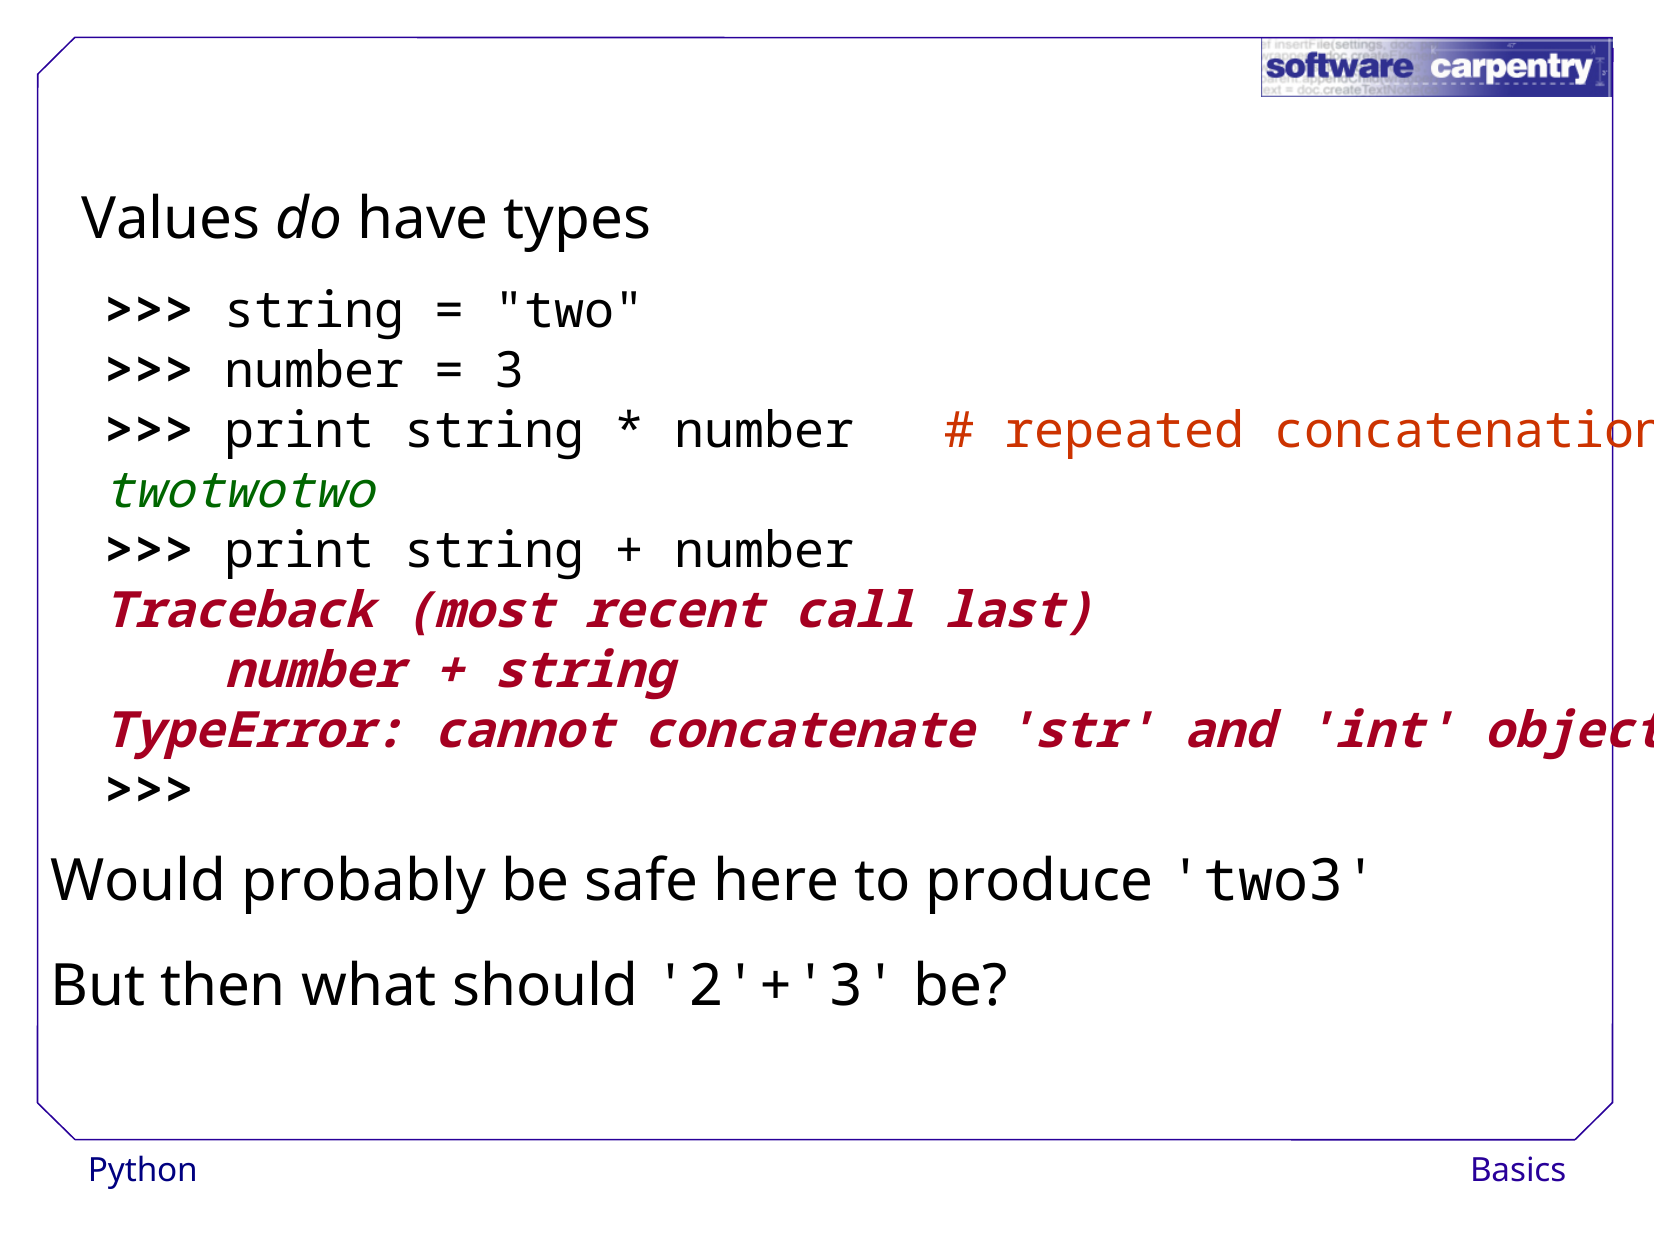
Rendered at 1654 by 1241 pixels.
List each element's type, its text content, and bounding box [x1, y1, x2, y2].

text_box Would probably be safe here to produce 'two3' But then what should '2'+'3' be? [35, 799, 1544, 1026]
picture [1261, 39, 1613, 97]
text_box >>> string = "two" >>> number = 3 >>> print string * number # repeated concatenation twotwotwo >>> print string + number Traceback (most recent call last) number + string TypeError: cannot concatenate 'str' and 'int' objects >>> [89, 270, 1517, 791]
text_box Values do have types [66, 138, 817, 259]
